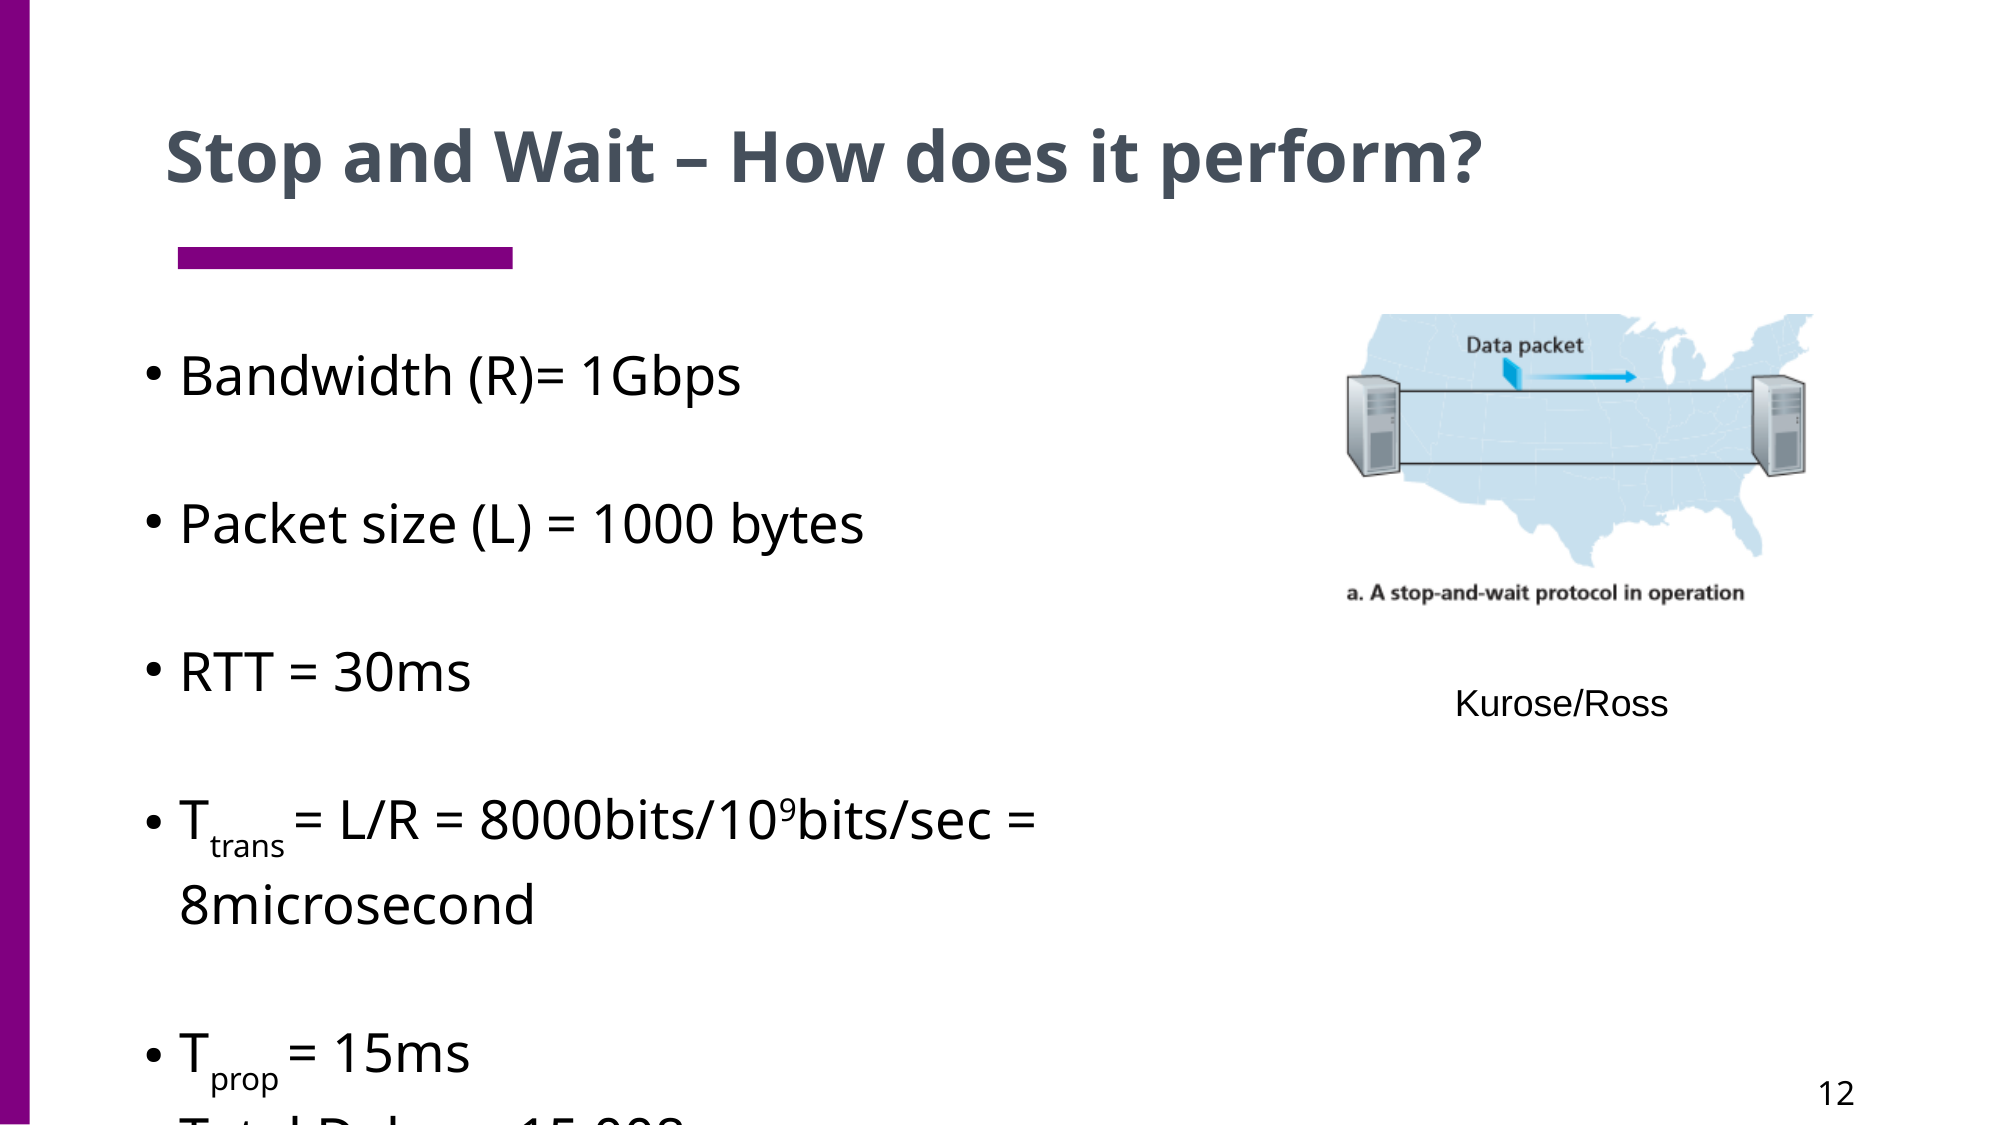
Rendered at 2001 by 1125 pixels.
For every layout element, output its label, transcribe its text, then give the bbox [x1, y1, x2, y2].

text_box Bandwidth (R)= 1Gbps Packet size (L) = 1000 bytes RTT = 30ms Ttrans = L/R = 8000bits/109bits/sec = 8microsecond Tprop = 15ms Total Delay = 15.008 ms [129, 329, 1306, 1125]
text_box Kurose/Ross [1440, 675, 1684, 732]
picture [1288, 314, 1875, 623]
text_box Stop and Wait – How does it perform? [151, 0, 1849, 212]
